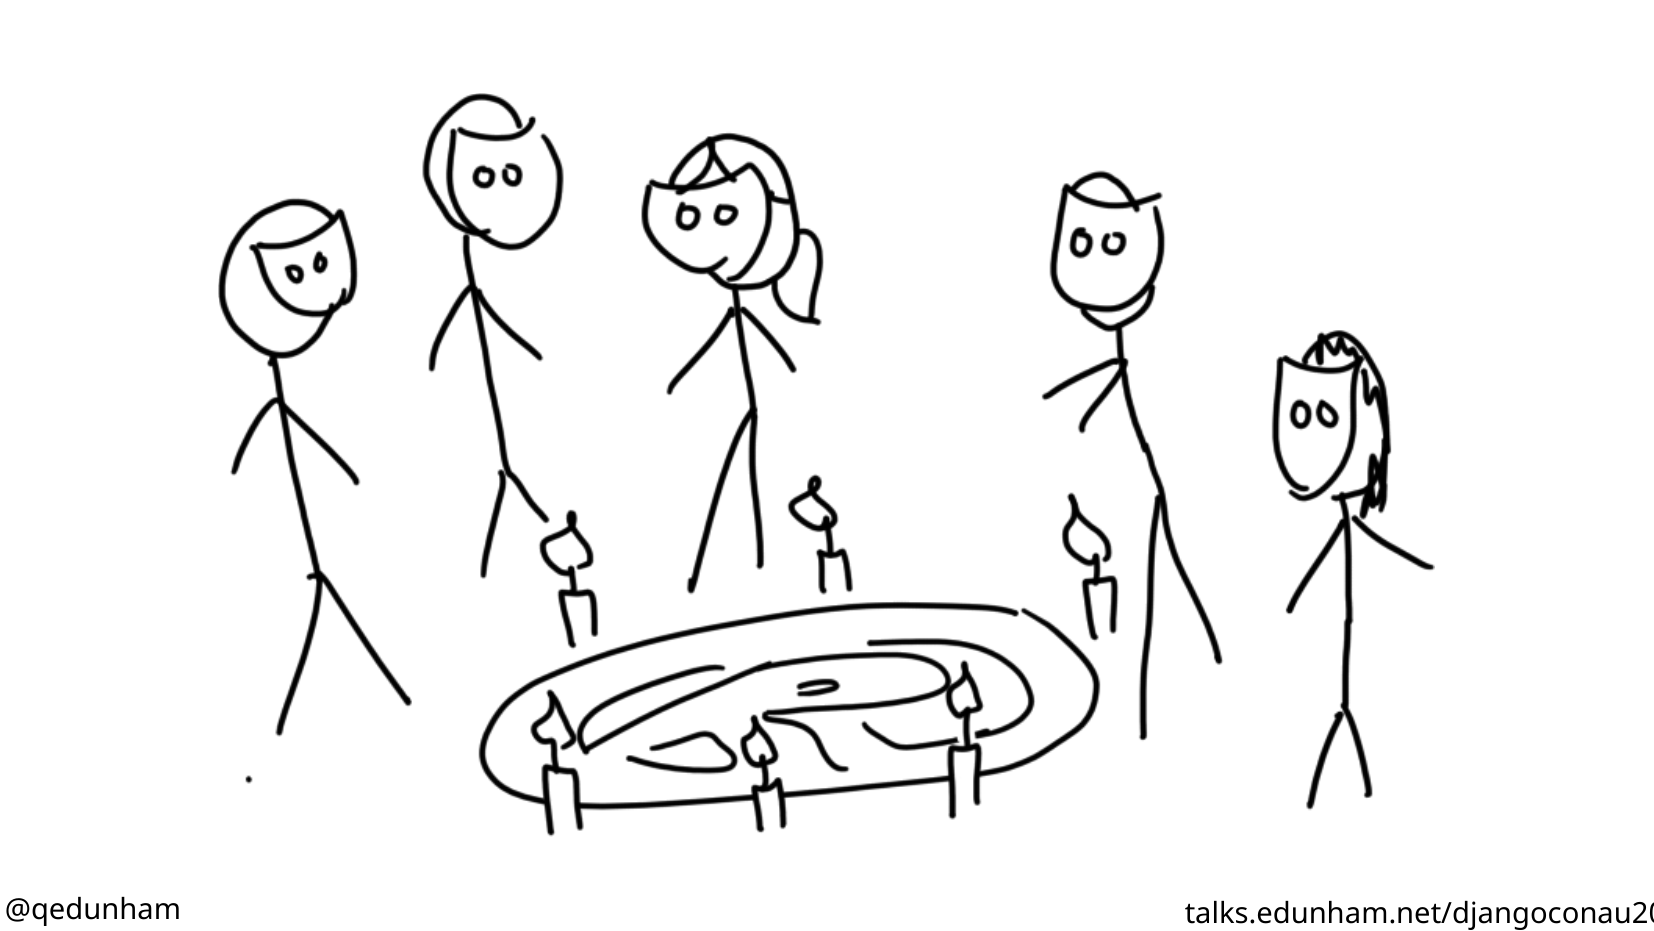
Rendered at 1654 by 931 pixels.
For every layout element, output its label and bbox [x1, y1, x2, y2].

picture [218, 93, 1435, 837]
